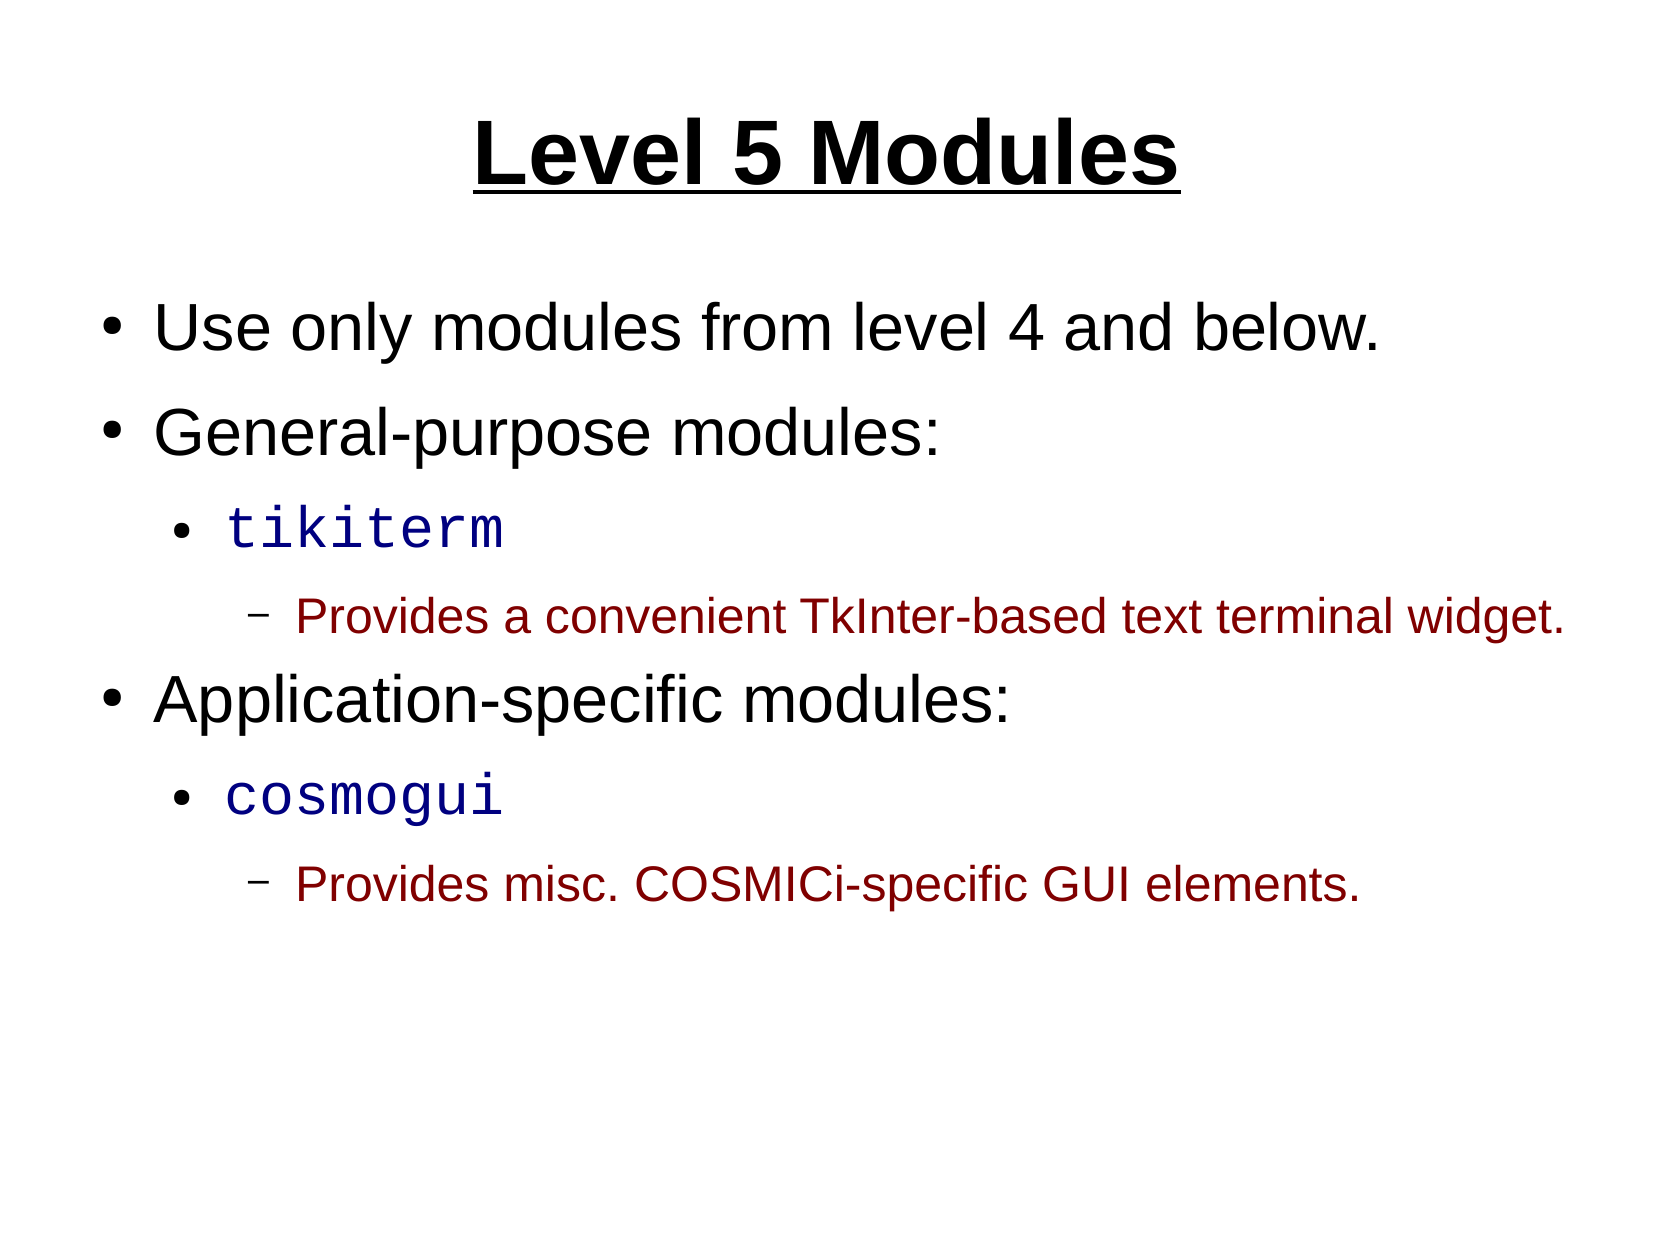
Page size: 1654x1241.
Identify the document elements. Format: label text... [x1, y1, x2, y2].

list Use only modules from level 4 and below. General-purpose modules: tikiterm Provides a convenient TkInter-based text terminal widget. Application-specific modules: cosmogui Provides misc. COSMICi-specific GUI elements. [82, 290, 1571, 1094]
title Level 5 Modules [82, 56, 1571, 250]
